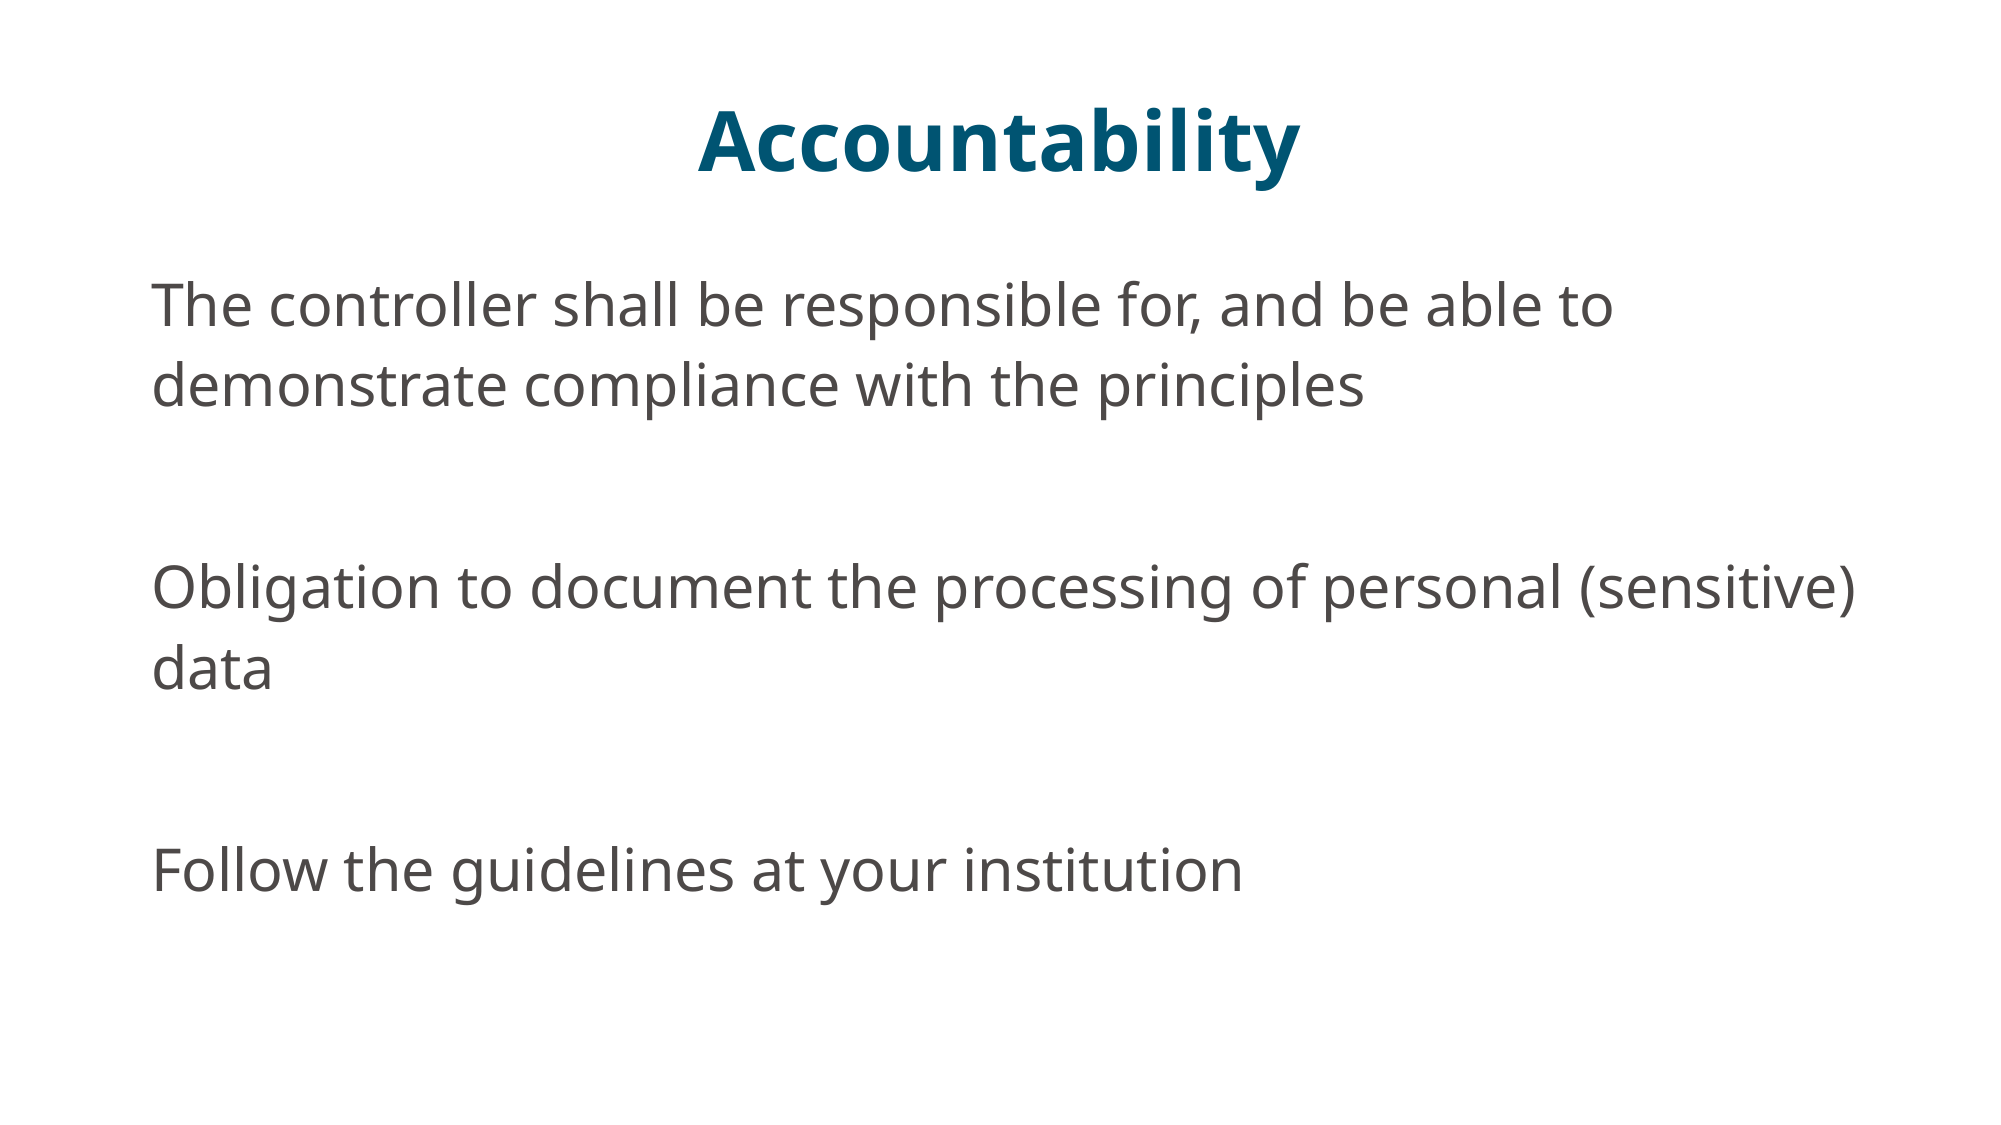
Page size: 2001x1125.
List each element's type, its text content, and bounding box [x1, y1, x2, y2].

list The controller shall be responsible for, and be able to demonstrate compliance with the principles Obligation to document the processing of personal (sensitive) data Follow the guidelines at your institution [100, 263, 1901, 916]
title Accountability [99, 44, 1900, 233]
